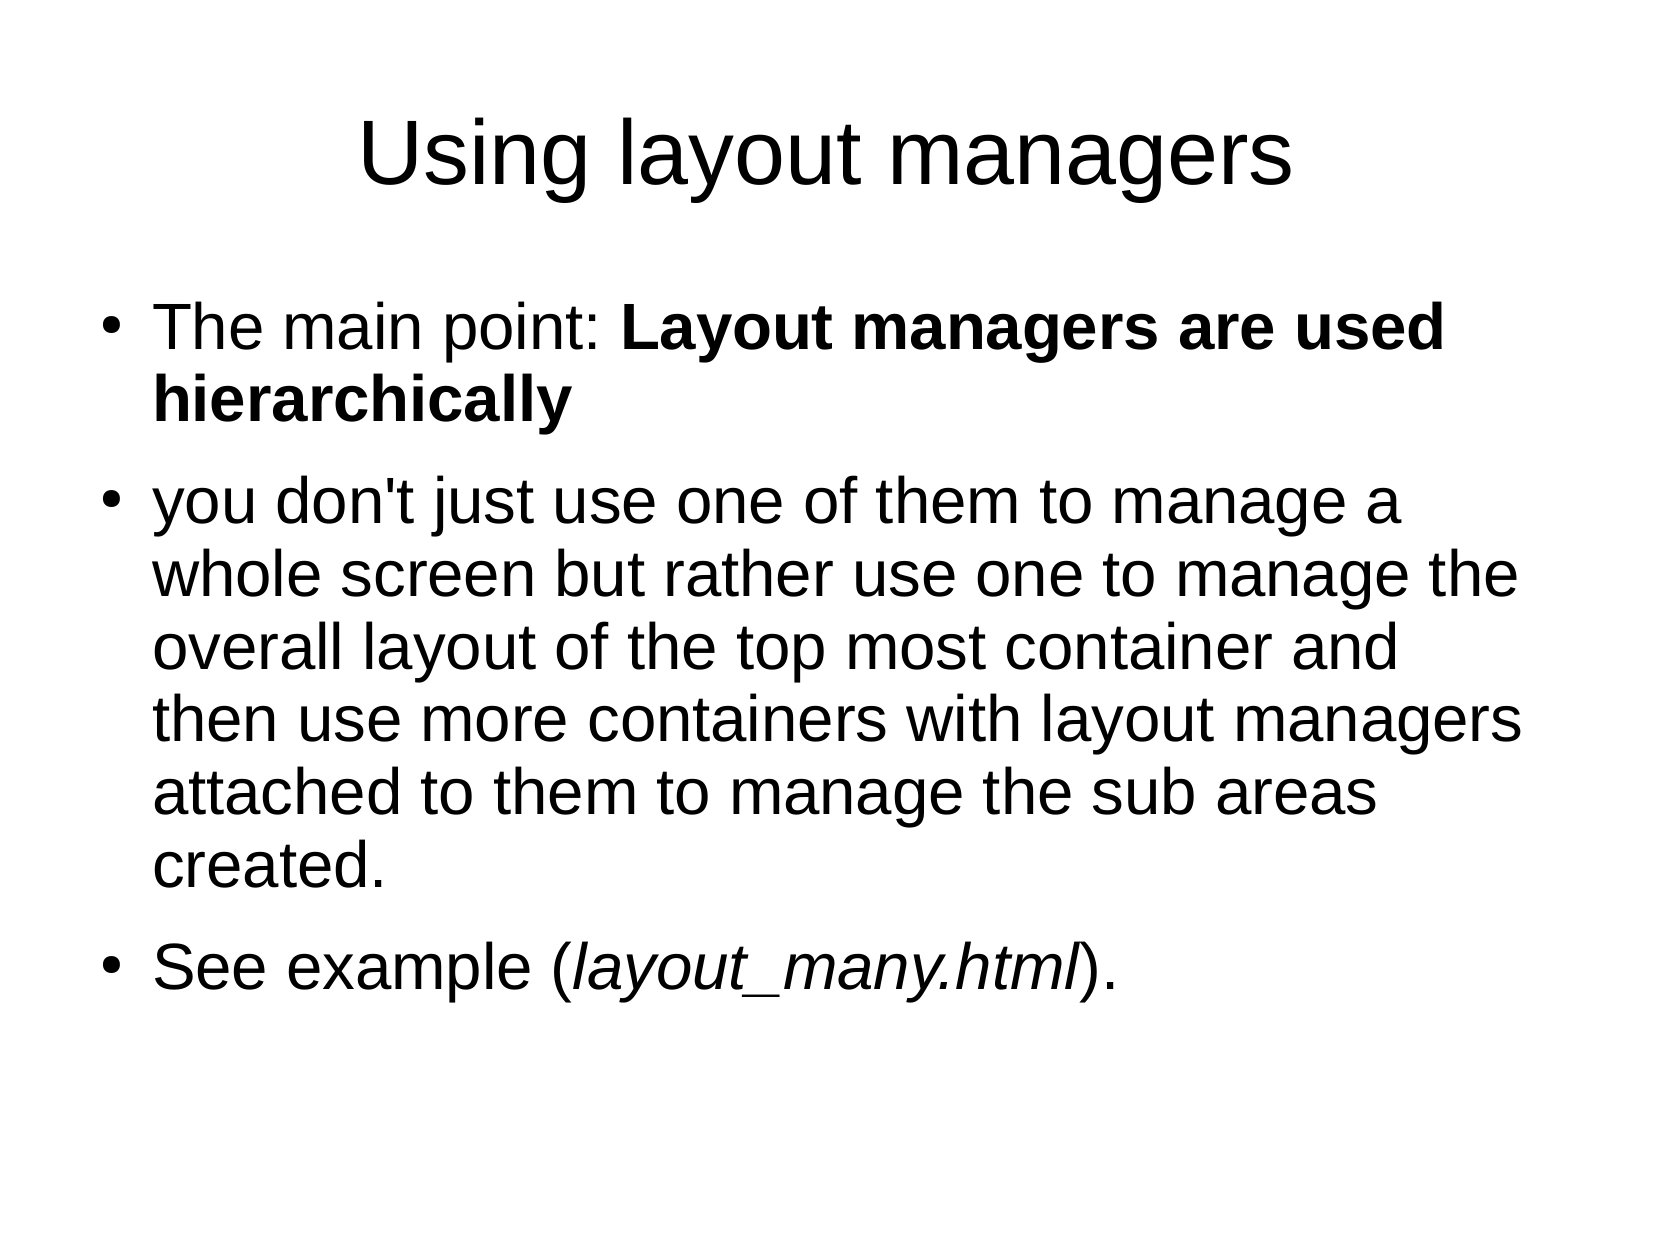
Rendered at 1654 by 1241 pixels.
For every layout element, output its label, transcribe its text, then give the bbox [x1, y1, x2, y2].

title Using layout managers [82, 49, 1571, 257]
list The main point: Layout managers are used hierarchically you don't just use one of them to manage a whole screen but rather use one to manage the overall layout of the top most container and then use more containers with layout managers attached to them to manage the sub areas created. See example (layout_many.html). [82, 290, 1538, 1010]
